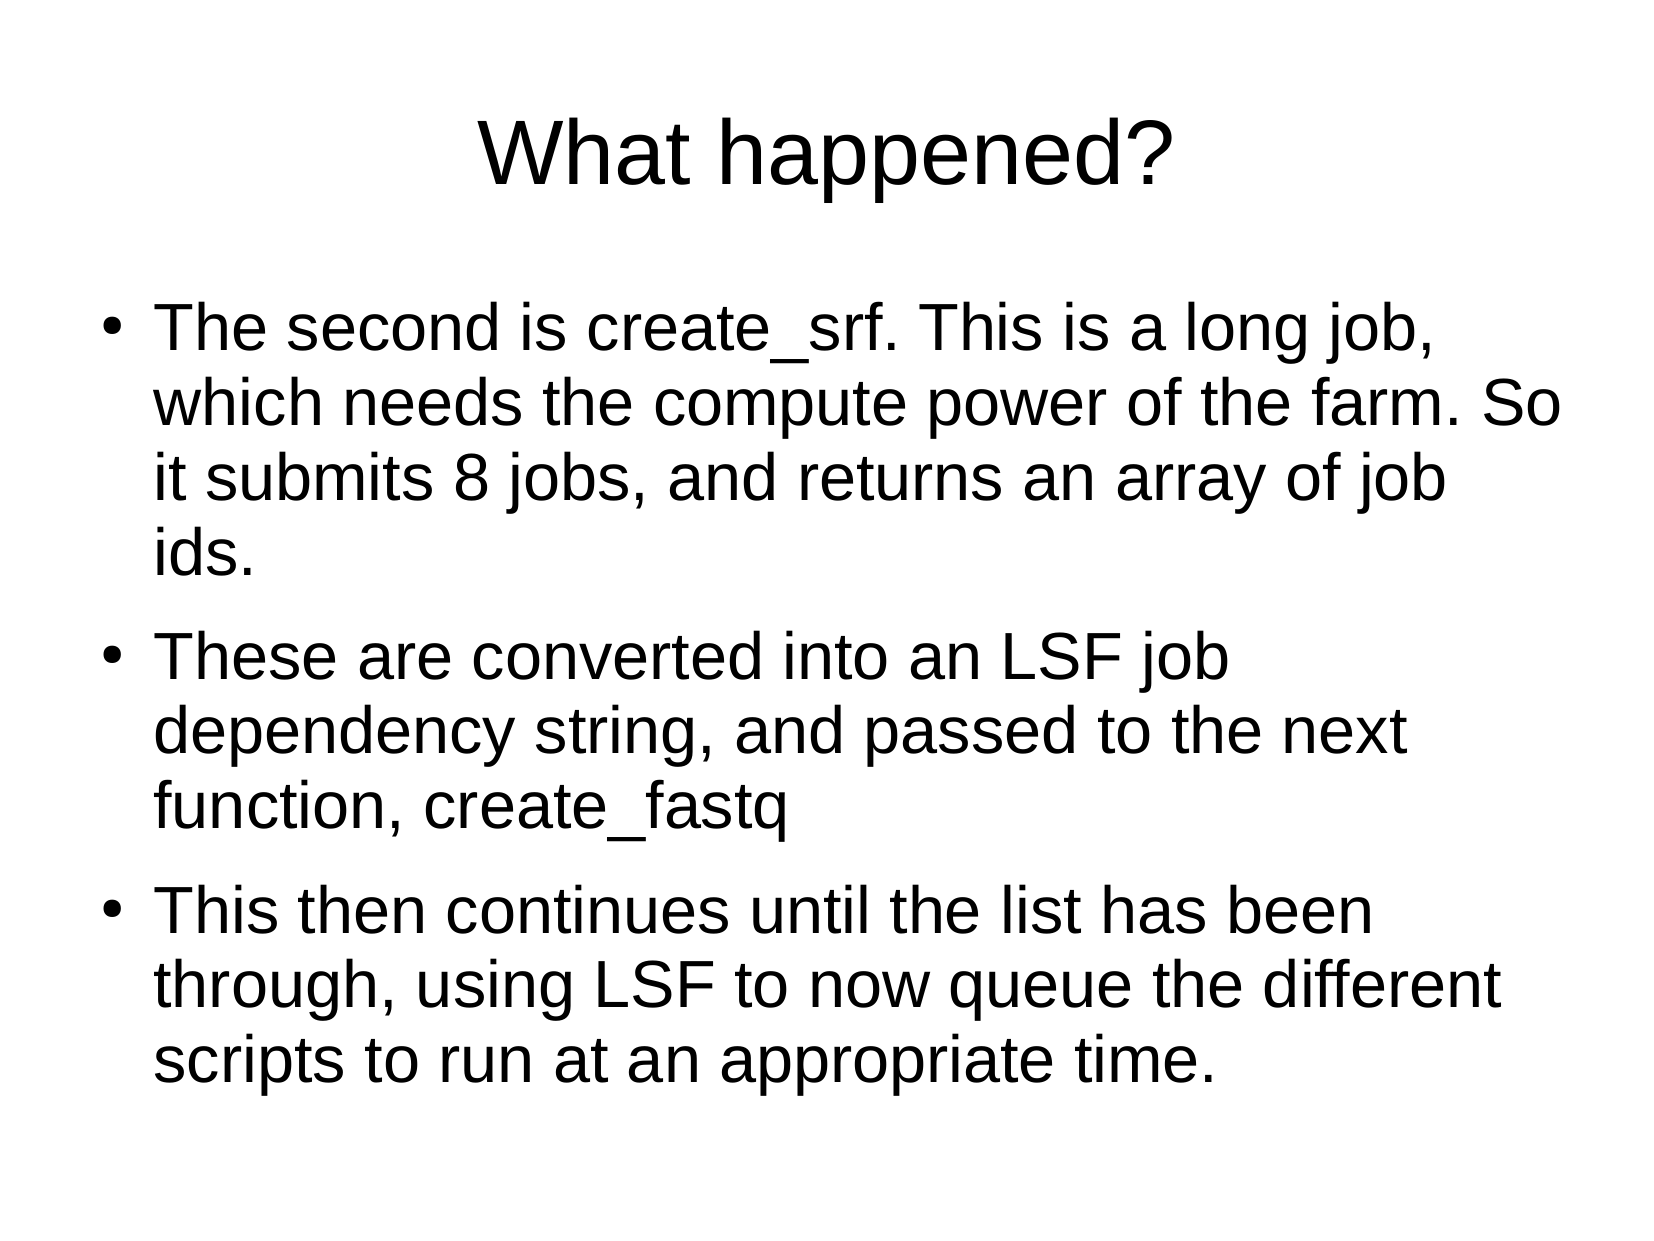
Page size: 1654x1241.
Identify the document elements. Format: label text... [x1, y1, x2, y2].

title What happened? [82, 56, 1571, 250]
list The second is create_srf. This is a long job, which needs the compute power of the farm. So it submits 8 jobs, and returns an array of job ids. These are converted into an LSF job dependency string, and passed to the next function, create_fastq This then continues until the list has been through, using LSF to now queue the different scripts to run at an appropriate time. [82, 290, 1571, 1095]
